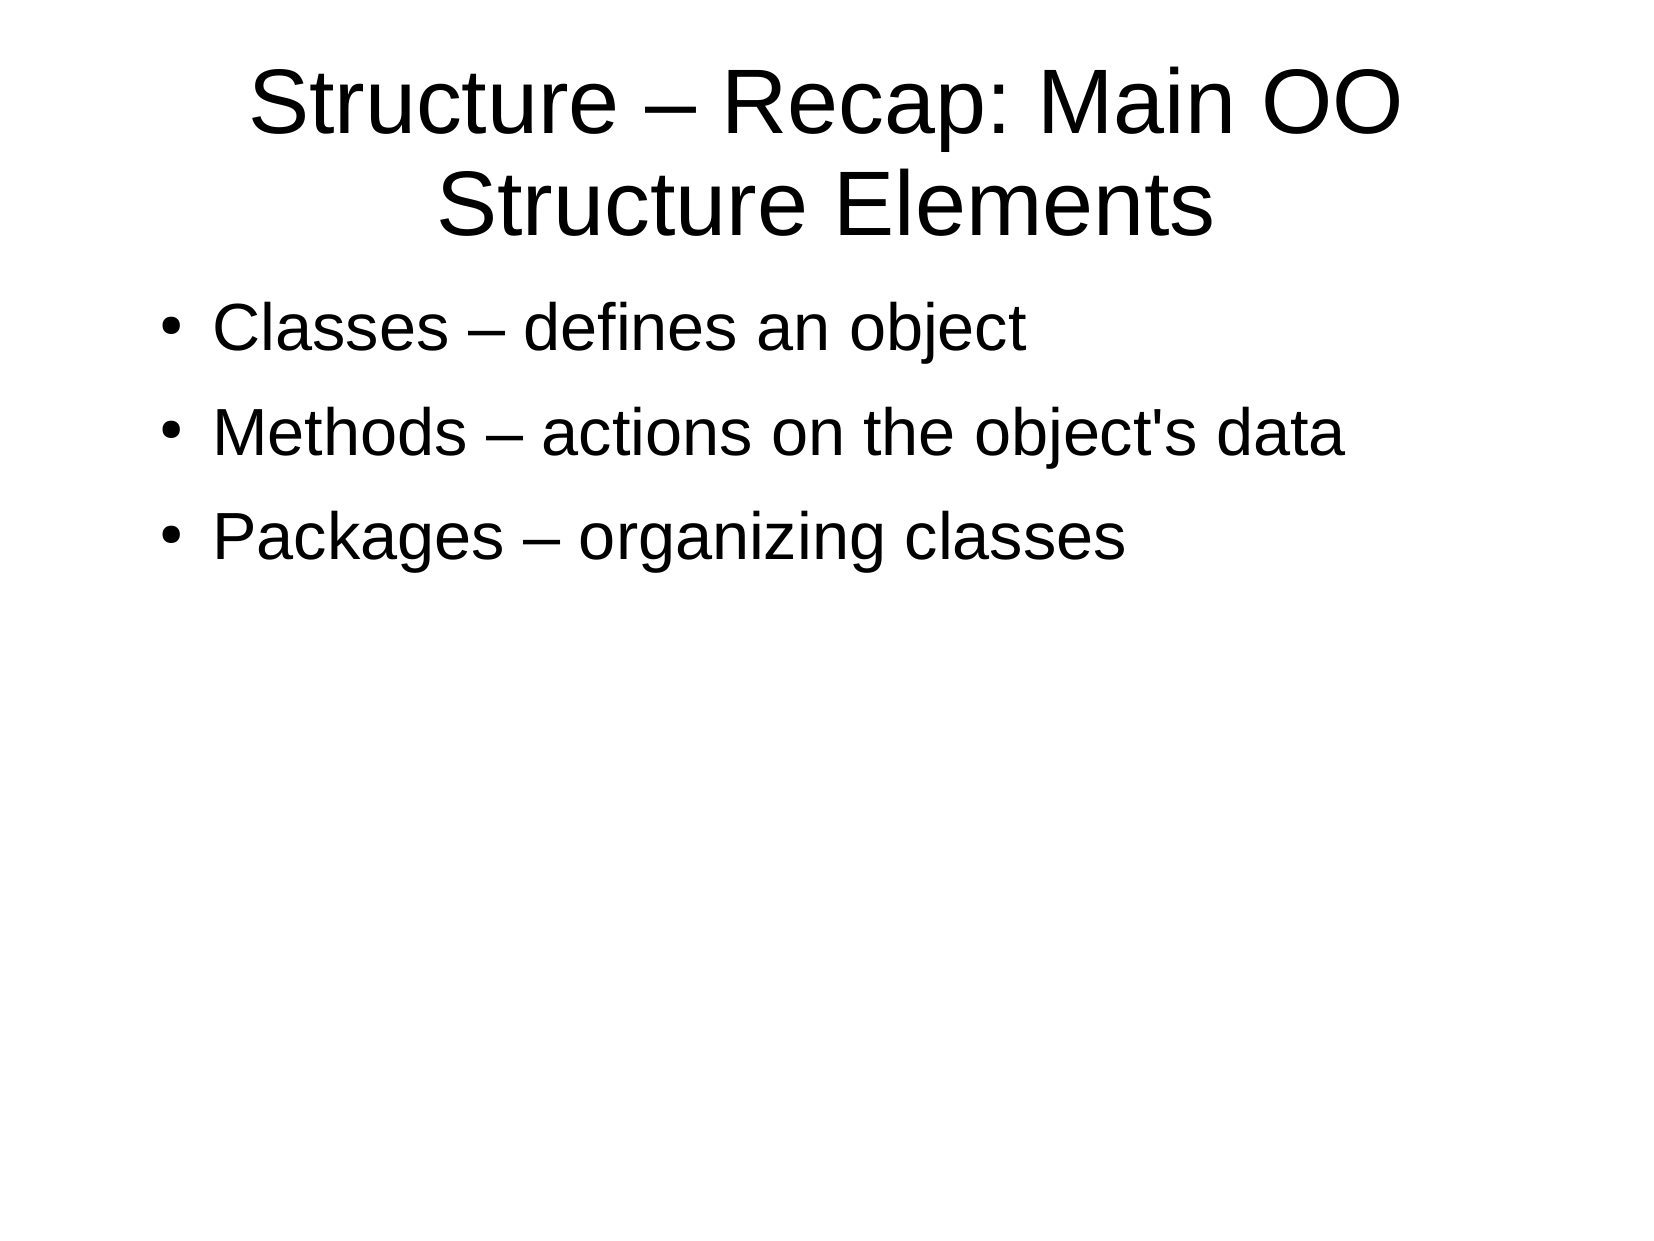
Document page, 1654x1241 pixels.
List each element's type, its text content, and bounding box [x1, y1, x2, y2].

title Structure – Recap: Main OO Structure Elements [82, 49, 1571, 257]
list Classes – defines an object Methods – actions on the object's data Packages – organizing classes [141, 290, 1501, 1010]
